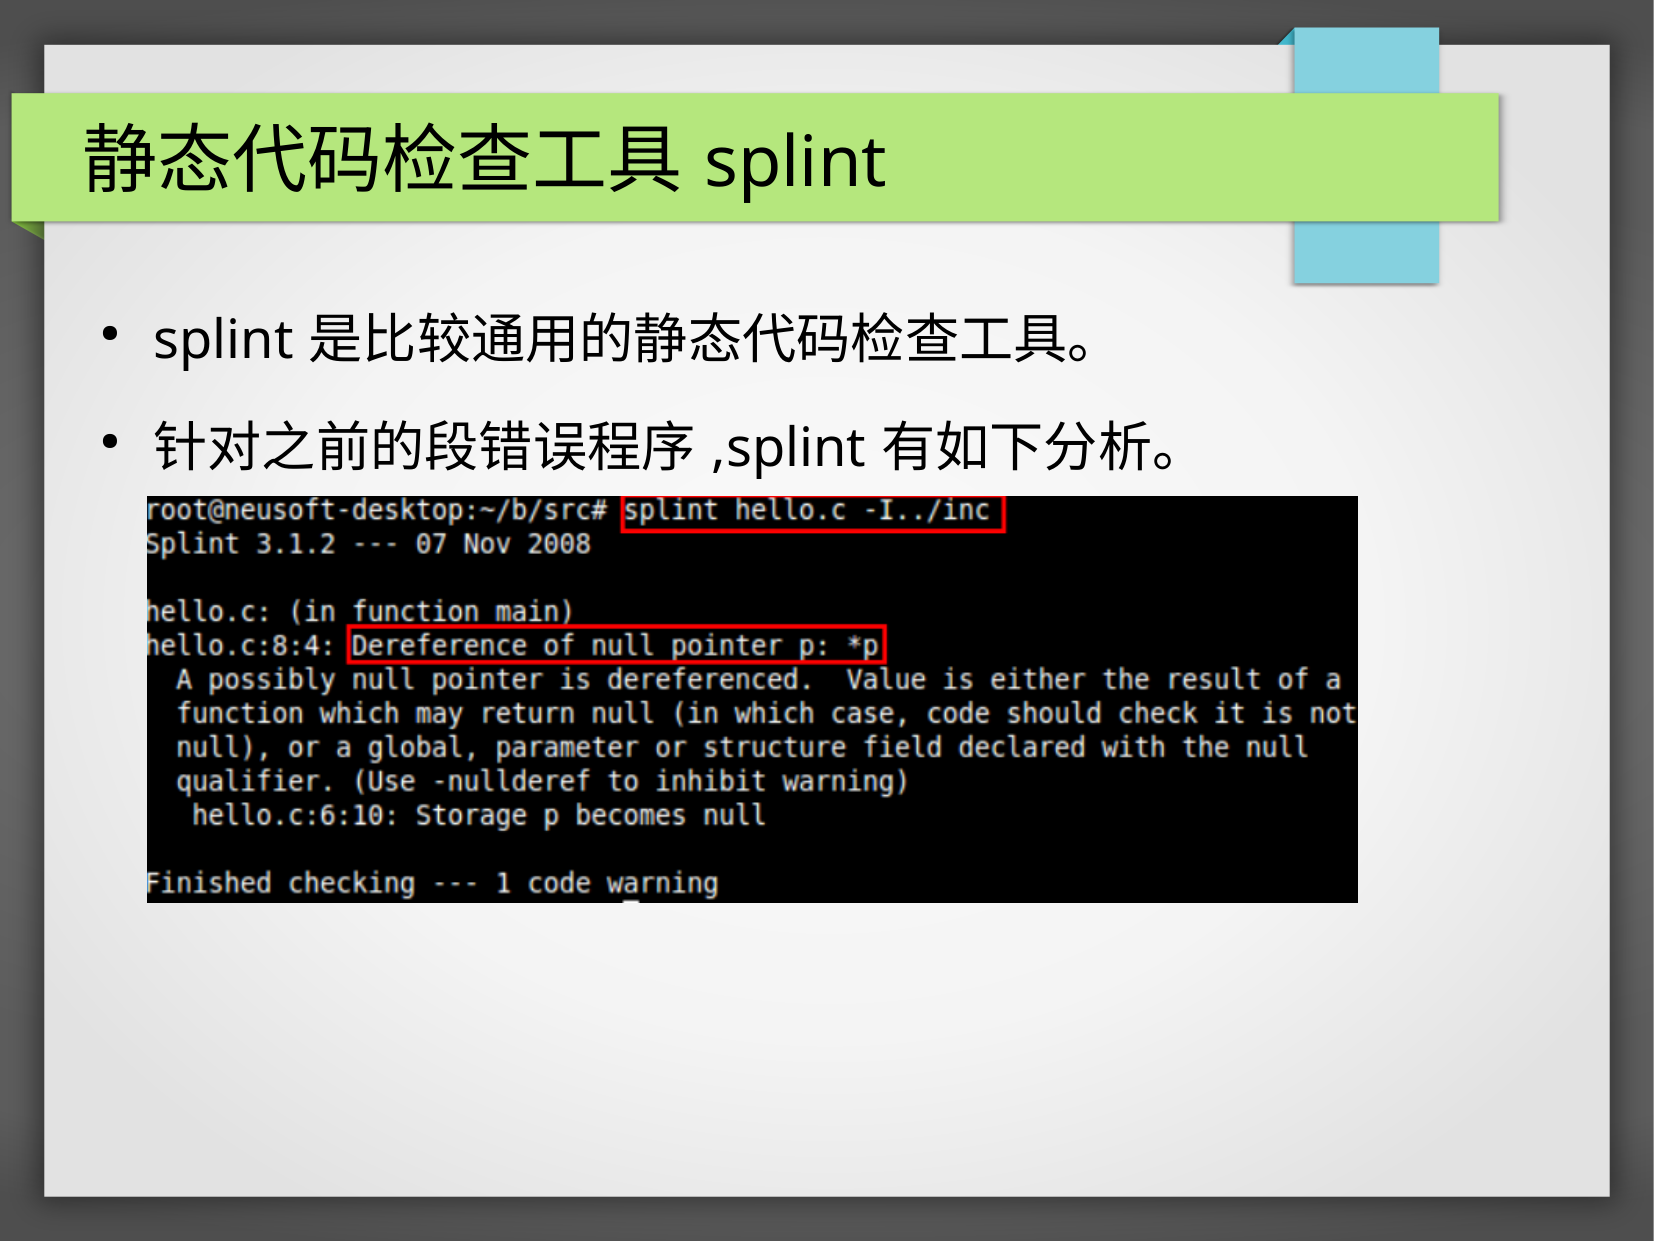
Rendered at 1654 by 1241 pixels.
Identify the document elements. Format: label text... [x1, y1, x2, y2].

list splint是比较通用的静态代码检查工具。 针对之前的段错误程序,splint有如下分析。 [82, 295, 1571, 1015]
title 静态代码检查工具splint [82, 94, 1264, 213]
picture [0, 0, 1654, 1241]
